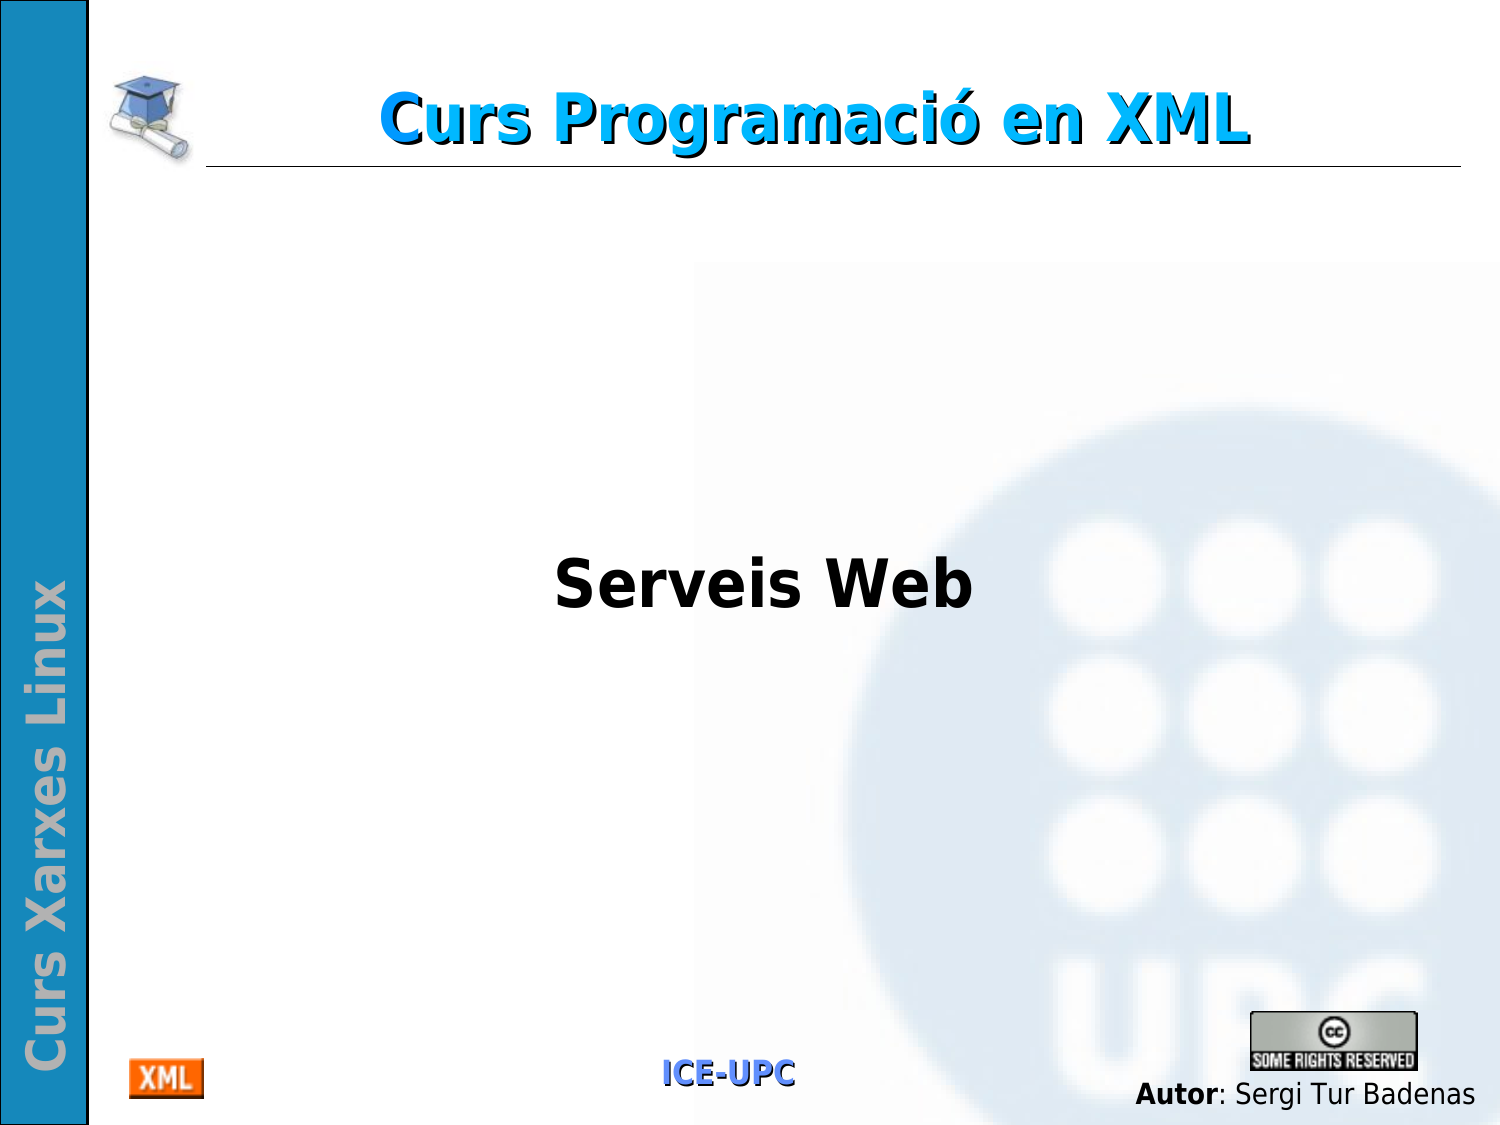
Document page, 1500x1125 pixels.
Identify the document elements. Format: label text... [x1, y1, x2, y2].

picture [129, 1058, 204, 1099]
picture [93, 61, 177, 174]
title Curs Programació en XML [177, 59, 1453, 178]
subtitle Serveis Web [201, 537, 1252, 638]
picture [694, 262, 1500, 1125]
